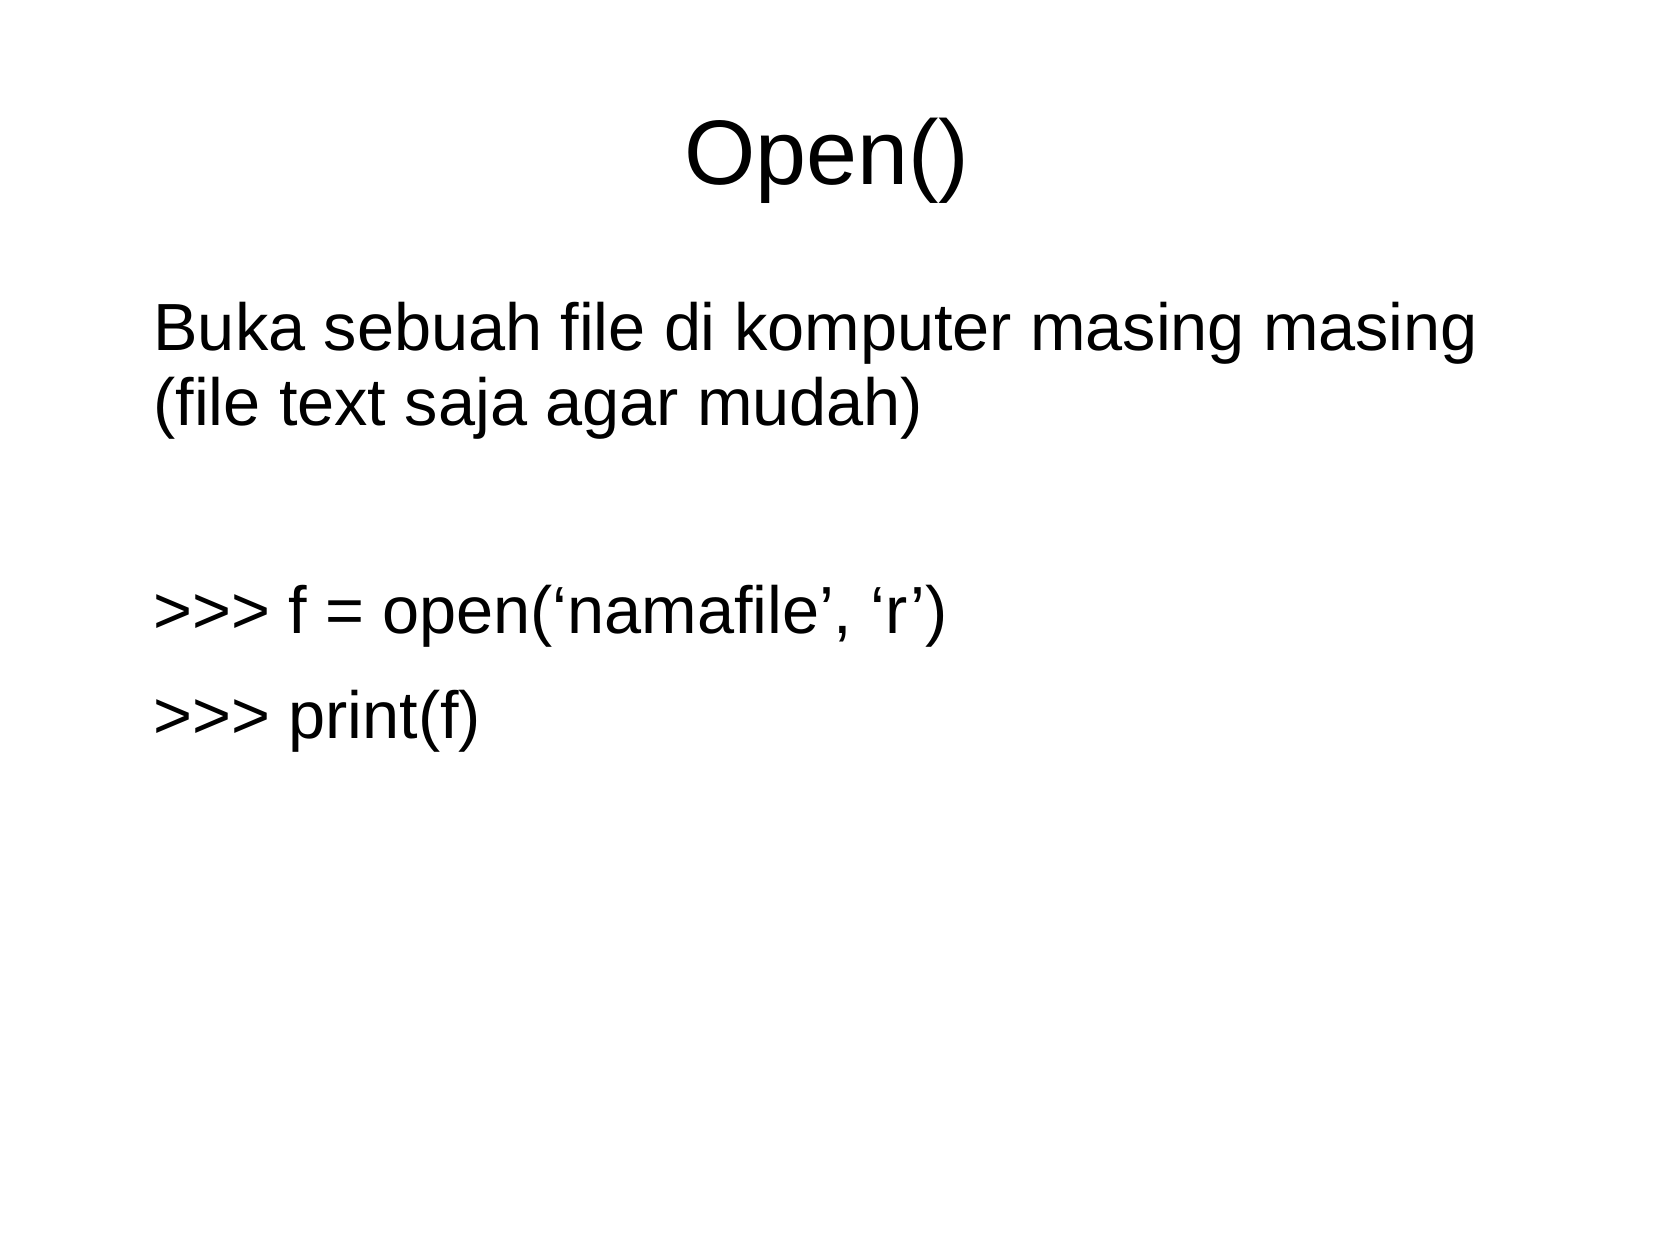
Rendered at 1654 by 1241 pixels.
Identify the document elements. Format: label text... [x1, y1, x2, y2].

list Buka sebuah file di komputer masing masing (file text saja agar mudah) >>> f = open(‘namafile’, ‘r’) >>> print(f) [82, 290, 1571, 1010]
title Open() [82, 49, 1571, 257]
